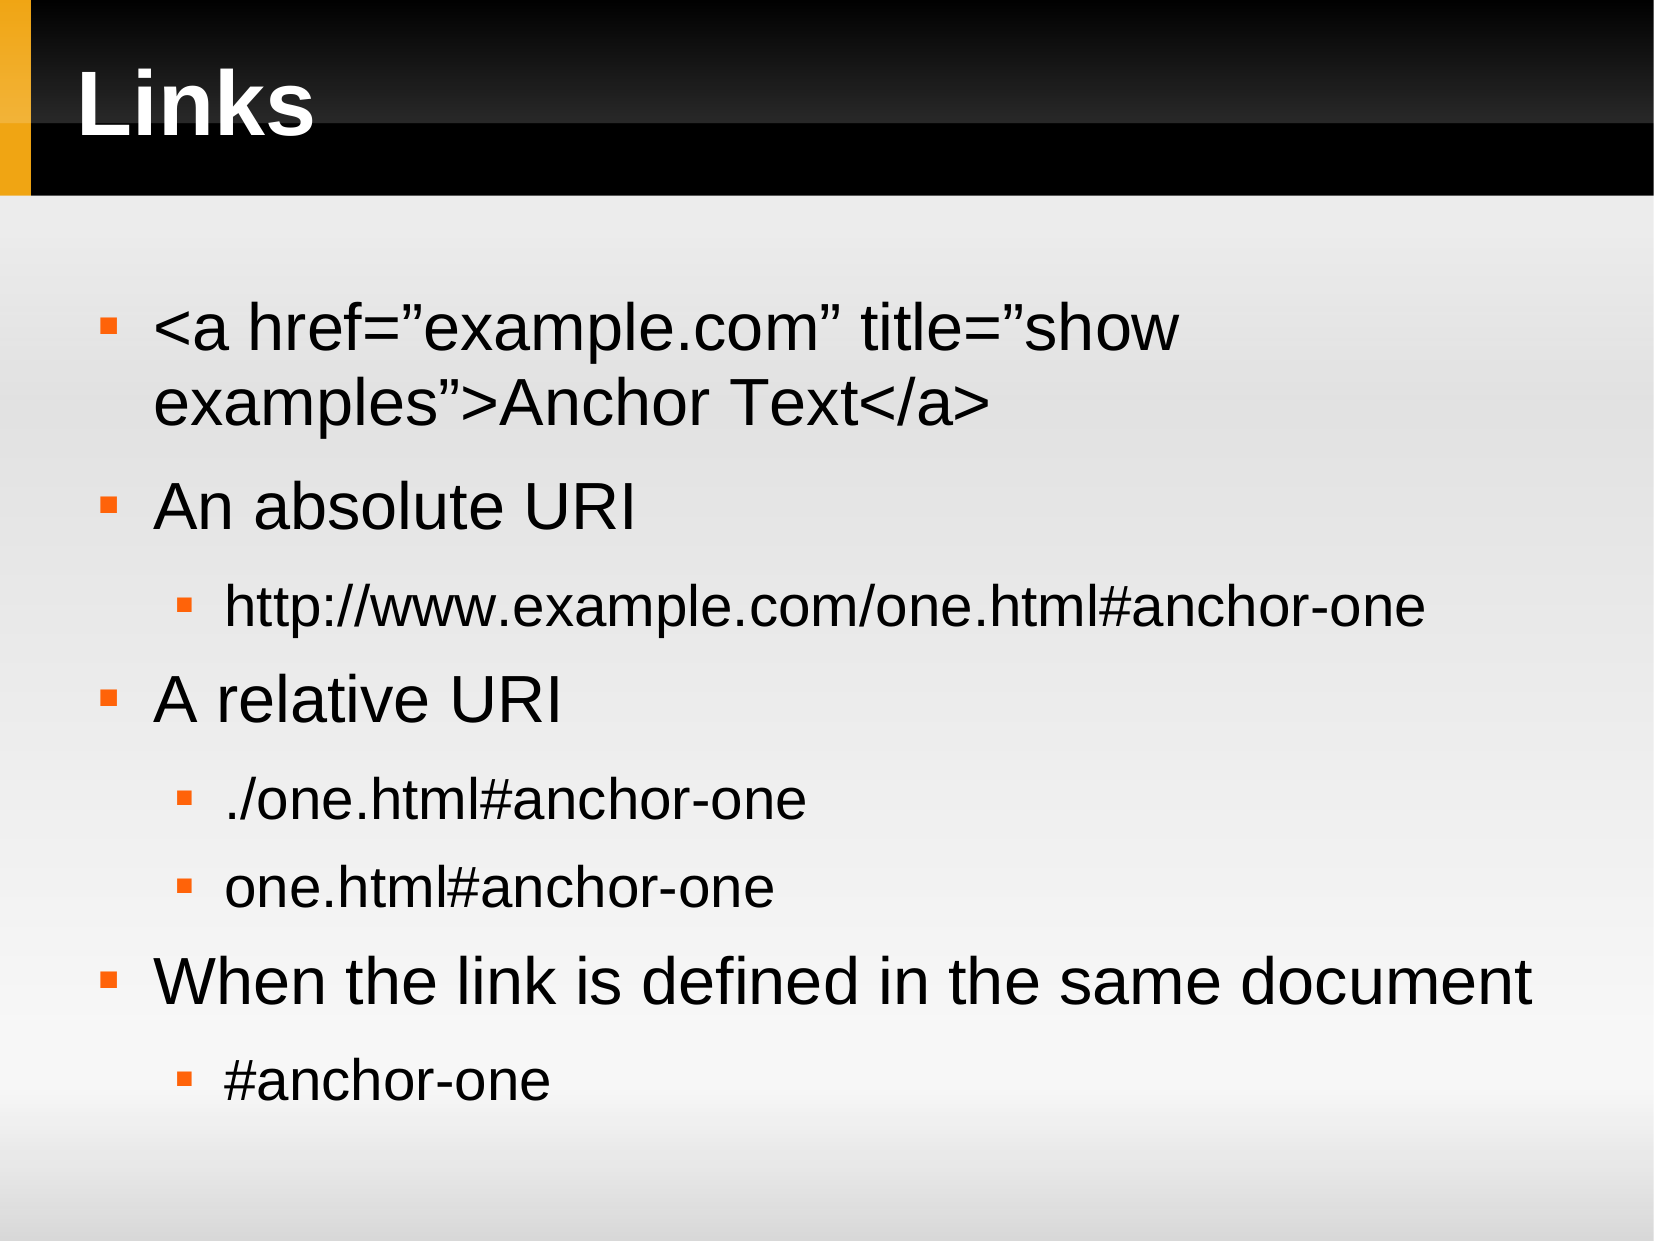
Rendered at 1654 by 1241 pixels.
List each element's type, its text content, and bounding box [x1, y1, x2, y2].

list <a href=”example.com” title=”show examples”>Anchor Text</a> An absolute URI http://www.example.com/one.html#anchor-one A relative URI ./one.html#anchor-one one.html#anchor-one When the link is defined in the same document #anchor-one [82, 290, 1571, 1114]
title Links [76, 0, 1565, 208]
picture [0, 0, 1654, 1241]
